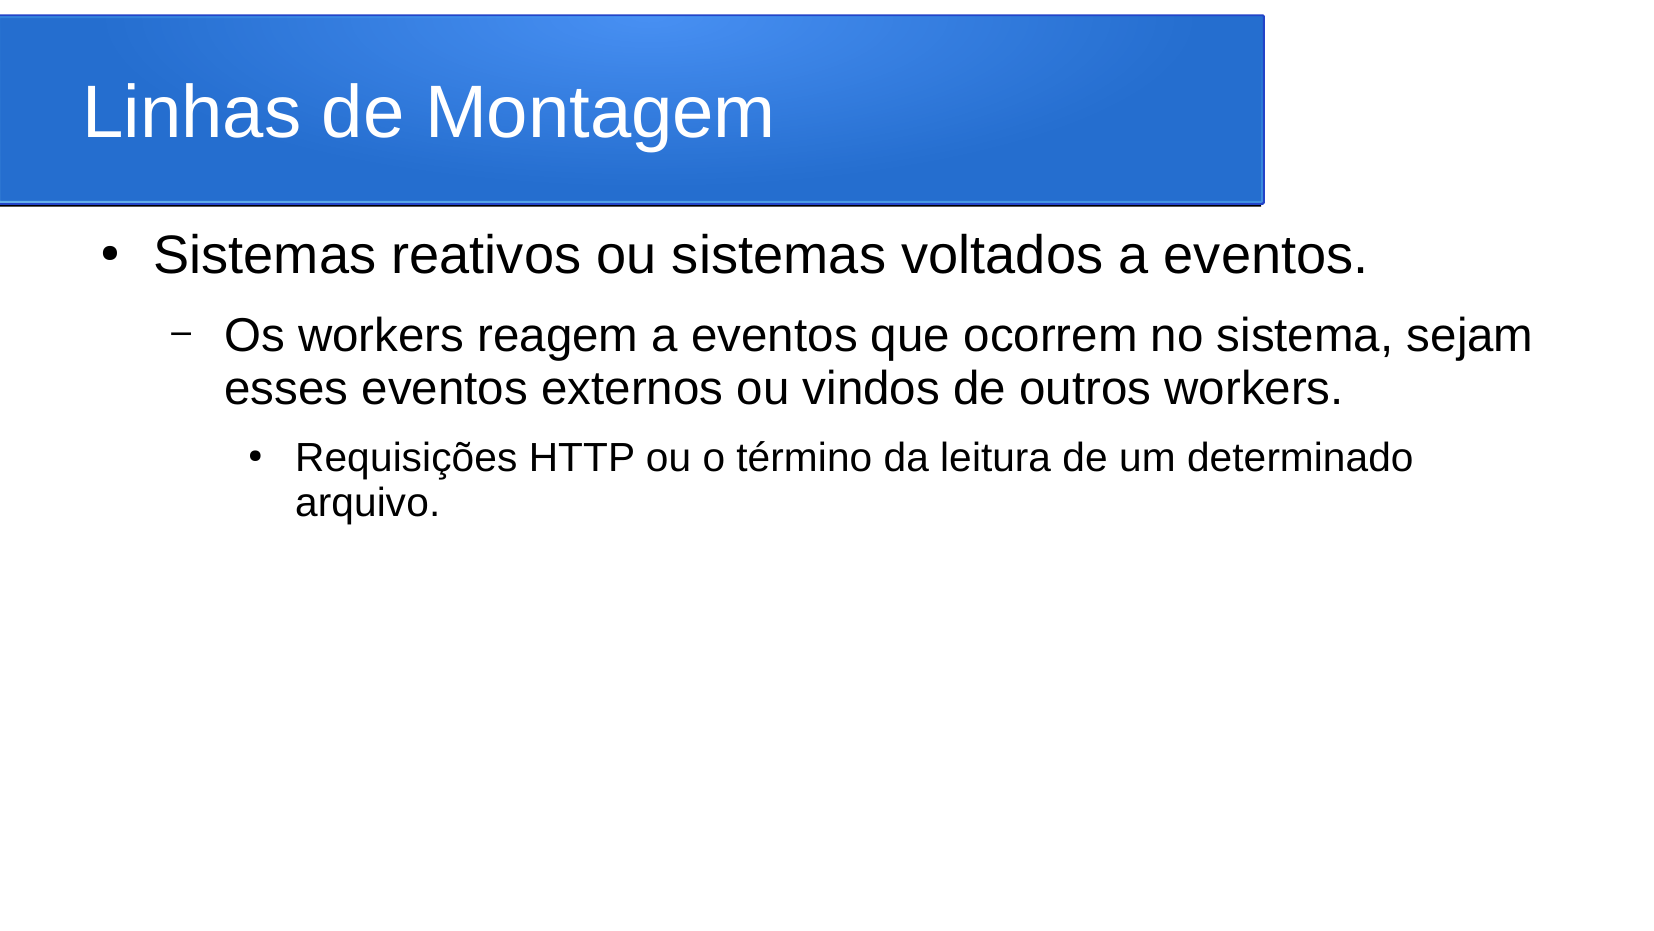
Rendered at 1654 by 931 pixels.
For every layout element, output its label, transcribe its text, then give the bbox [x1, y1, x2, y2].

list Sistemas reativos ou sistemas voltados a eventos. Os workers reagem a eventos que ocorrem no sistema, sejam esses eventos externos ou vindos de outros workers. Requisições HTTP ou o término da leitura de um determinado arquivo. [82, 224, 1571, 764]
title Linhas de Montagem [82, 35, 1235, 189]
